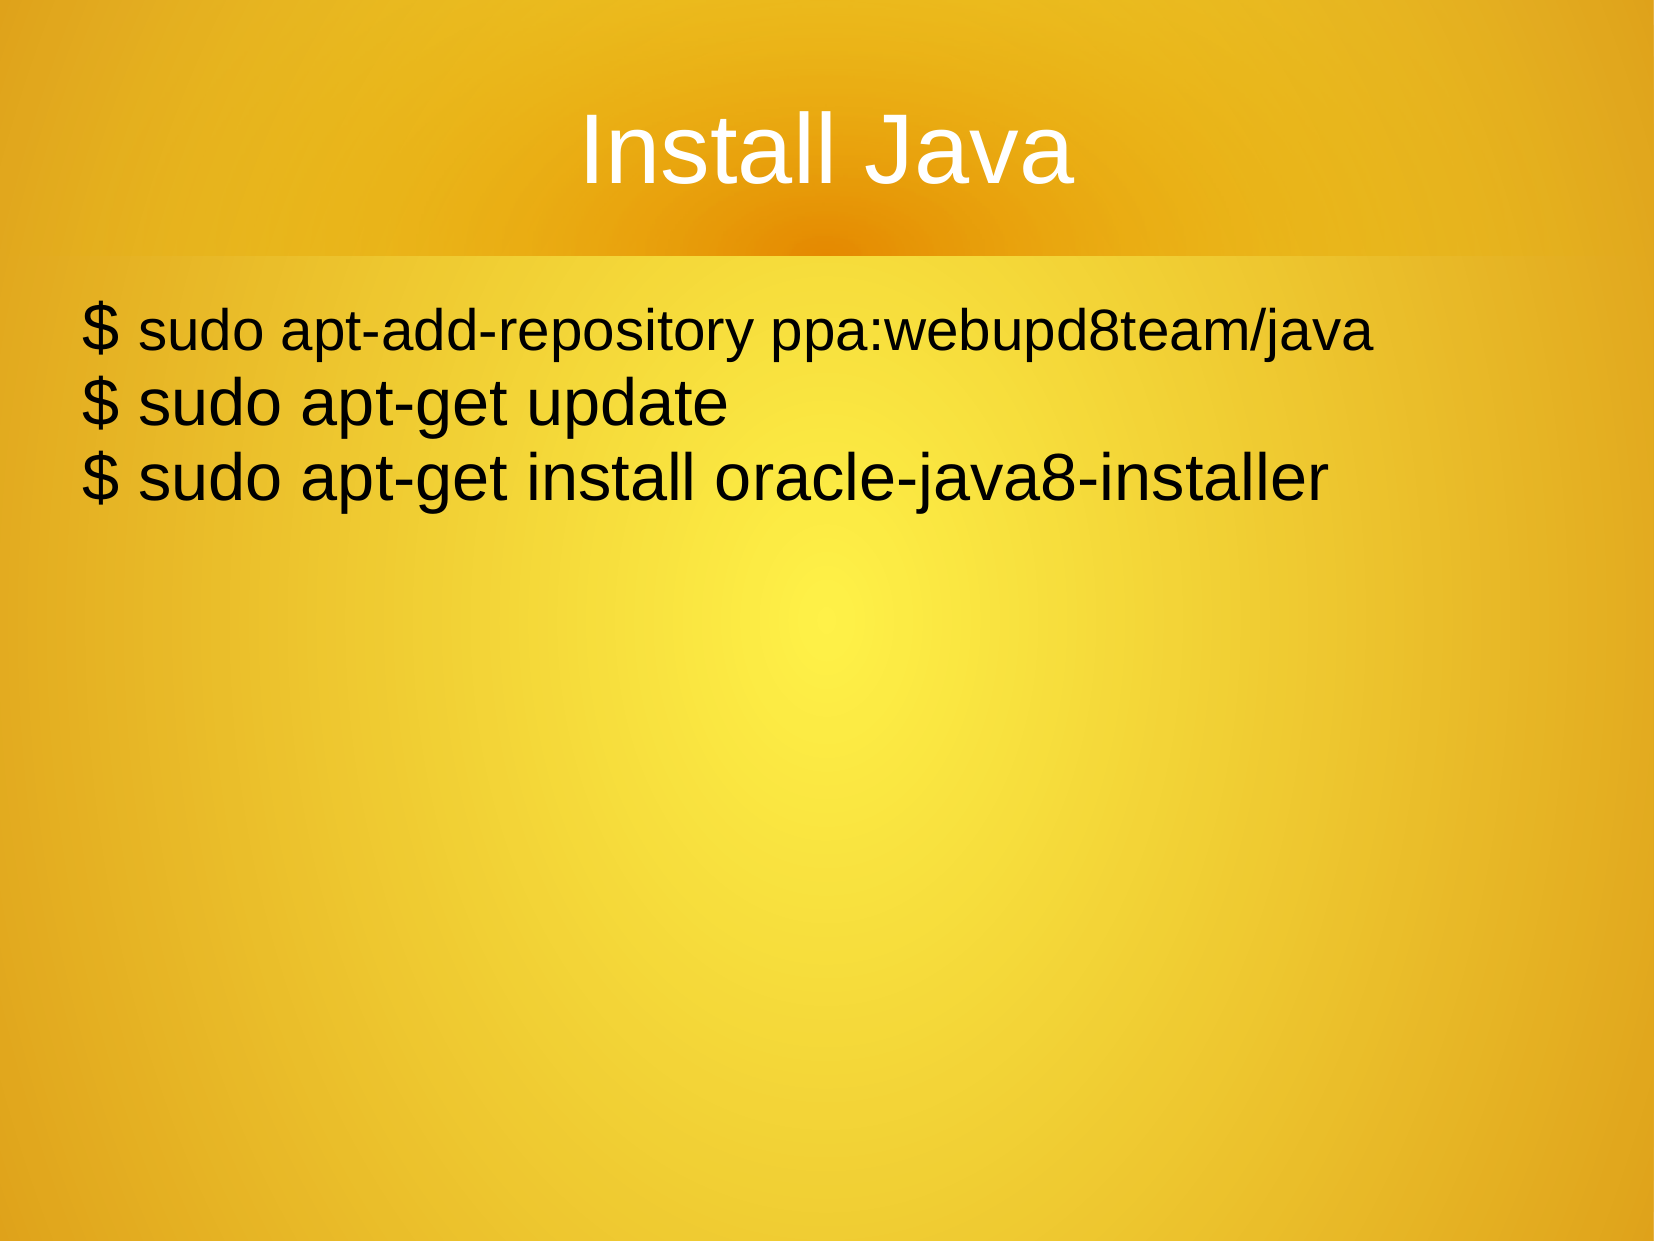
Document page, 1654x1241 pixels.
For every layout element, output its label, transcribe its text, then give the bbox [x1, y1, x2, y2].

subtitle $ sudo apt-add-repository ppa:webupd8team/java $ sudo apt-get update $ sudo apt-get install oracle-java8-installer [82, 290, 1571, 1010]
title Install Java [82, 47, 1571, 252]
